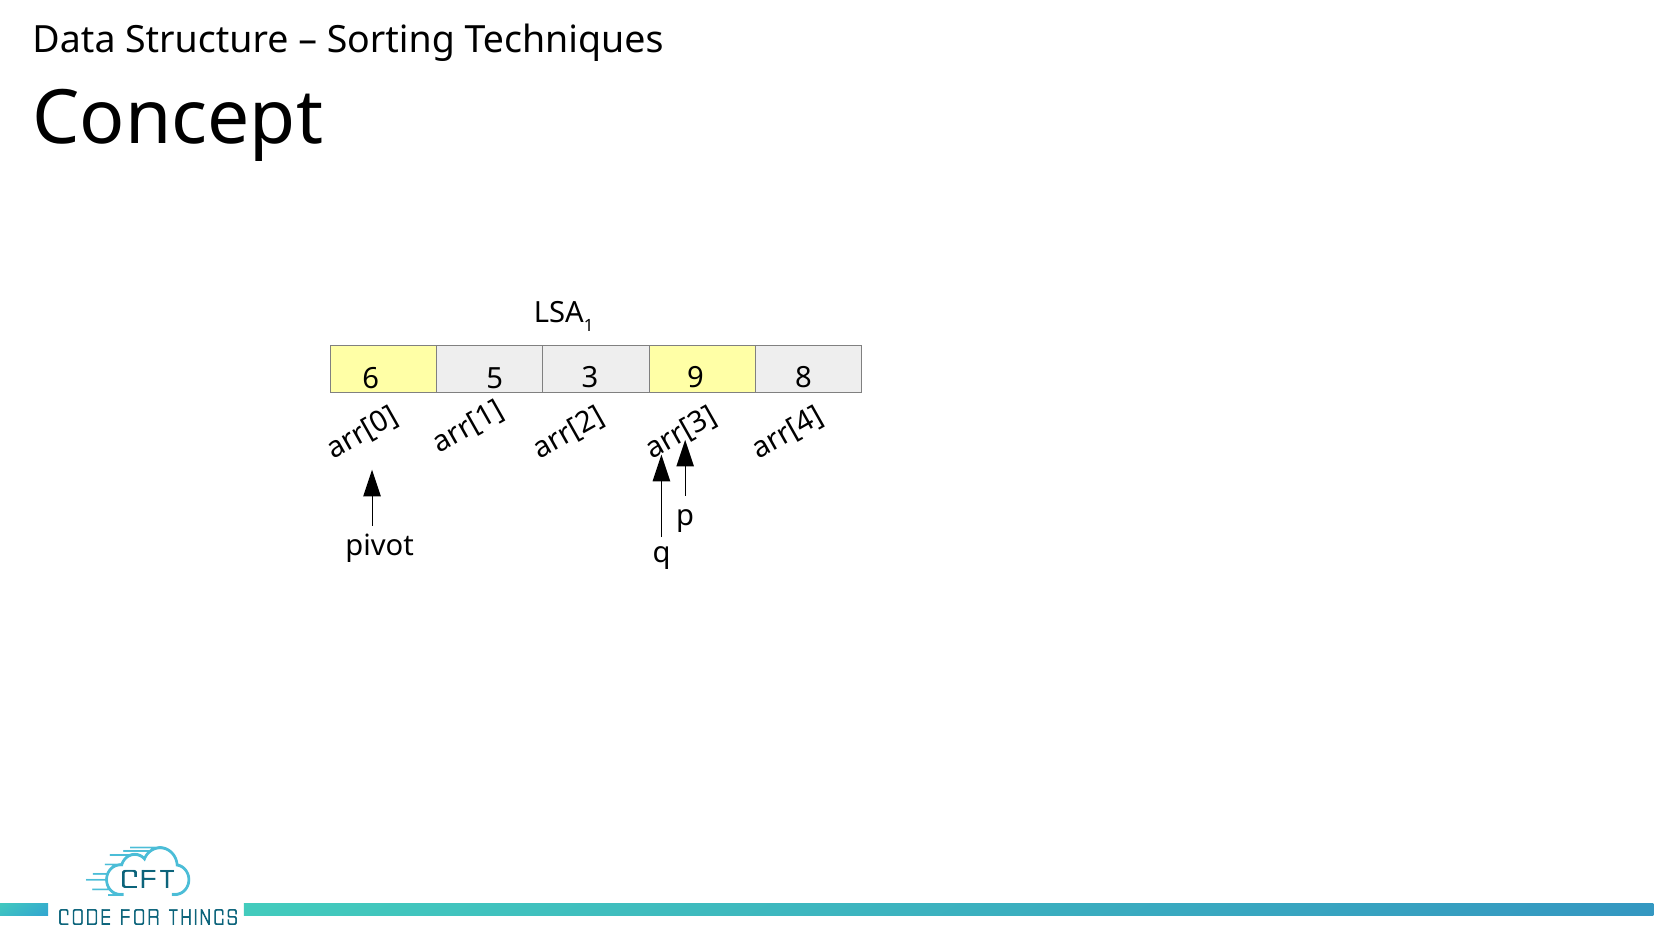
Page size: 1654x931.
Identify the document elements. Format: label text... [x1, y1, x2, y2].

text_box 5 [471, 350, 520, 400]
picture [59, 846, 237, 925]
text_box [330, 345, 862, 393]
text_box 6 [347, 350, 396, 400]
text_box 8 [772, 348, 845, 398]
text_box q [637, 524, 686, 597]
text_box arr[1] [407, 388, 534, 470]
title Data Structure – Sorting Techniques Concept [32, 12, 1184, 166]
text_box arr[0] [301, 393, 426, 476]
text_box p [661, 487, 710, 537]
text_box 3 [566, 348, 634, 398]
text_box arr[3] [620, 398, 747, 476]
text_box LSA1 [519, 283, 615, 340]
text_box 9 [672, 348, 739, 398]
text_box pivot [330, 516, 434, 567]
text_box arr[4] [726, 398, 858, 485]
text_box arr[2] [507, 398, 630, 476]
